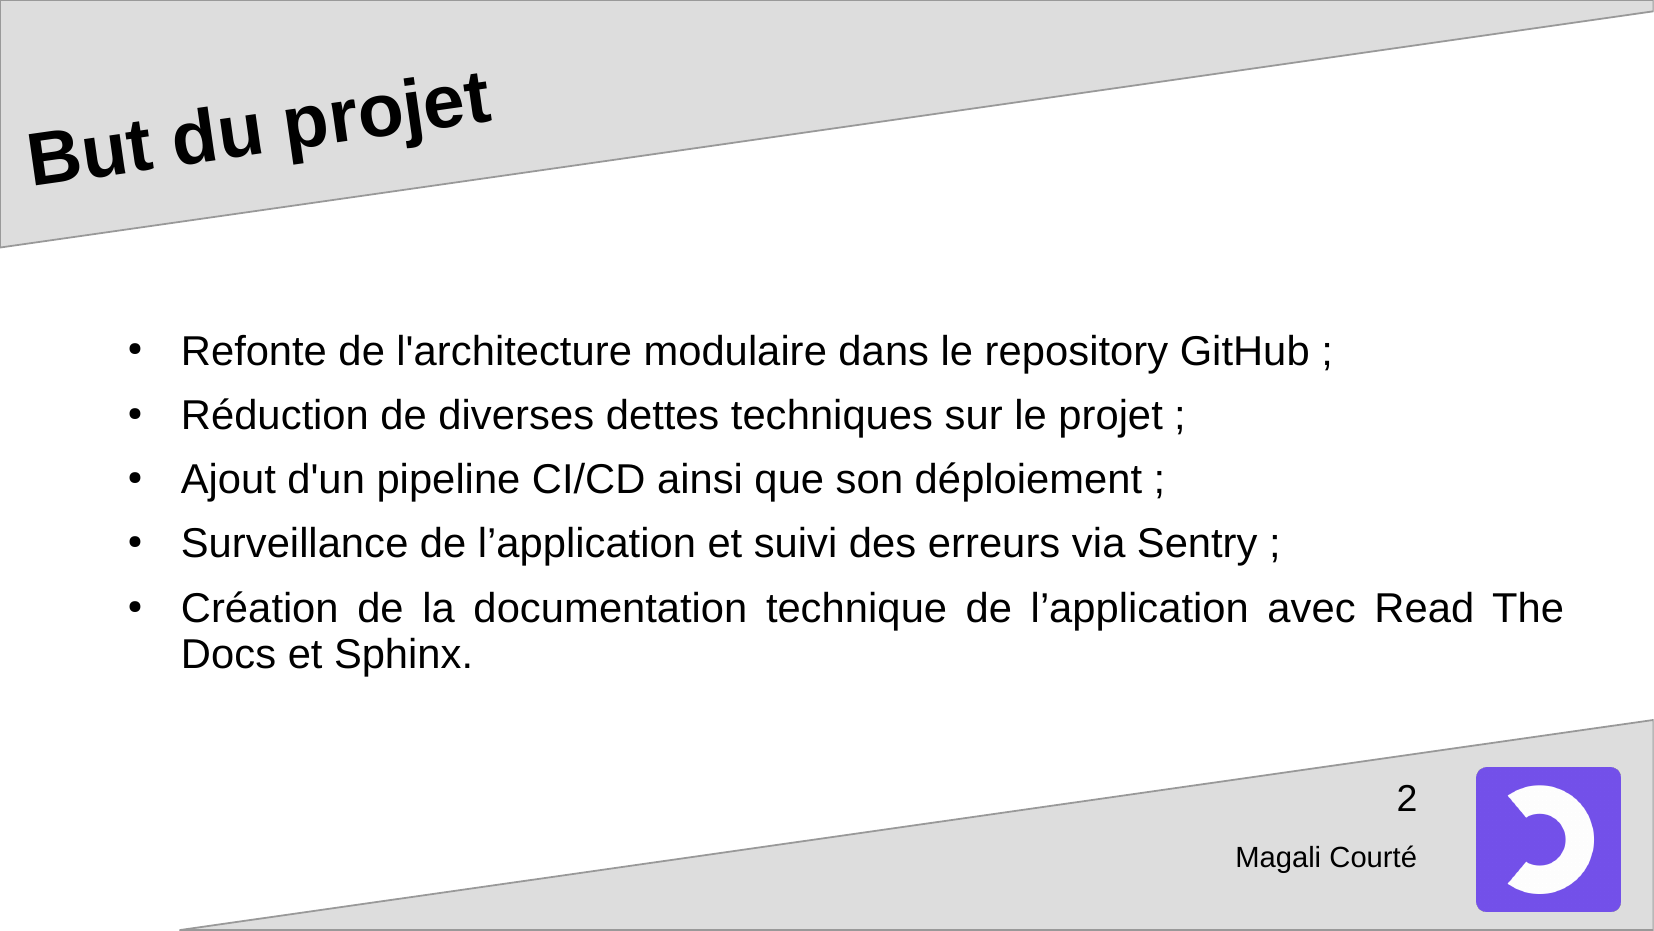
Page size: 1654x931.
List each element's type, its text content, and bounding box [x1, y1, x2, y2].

list Refonte de l'architecture modulaire dans le repository GitHub ; Réduction de diverses dettes techniques sur le projet ; Ajout d'un pipeline CI/CD ainsi que son déploiement ; Surveillance de l’application et suivi des erreurs via Sentry ; Création de la documentation technique de l’application avec Read The Docs et Sphinx. [109, 198, 1565, 739]
picture [1476, 767, 1621, 912]
title But du projet [16, 0, 1501, 239]
